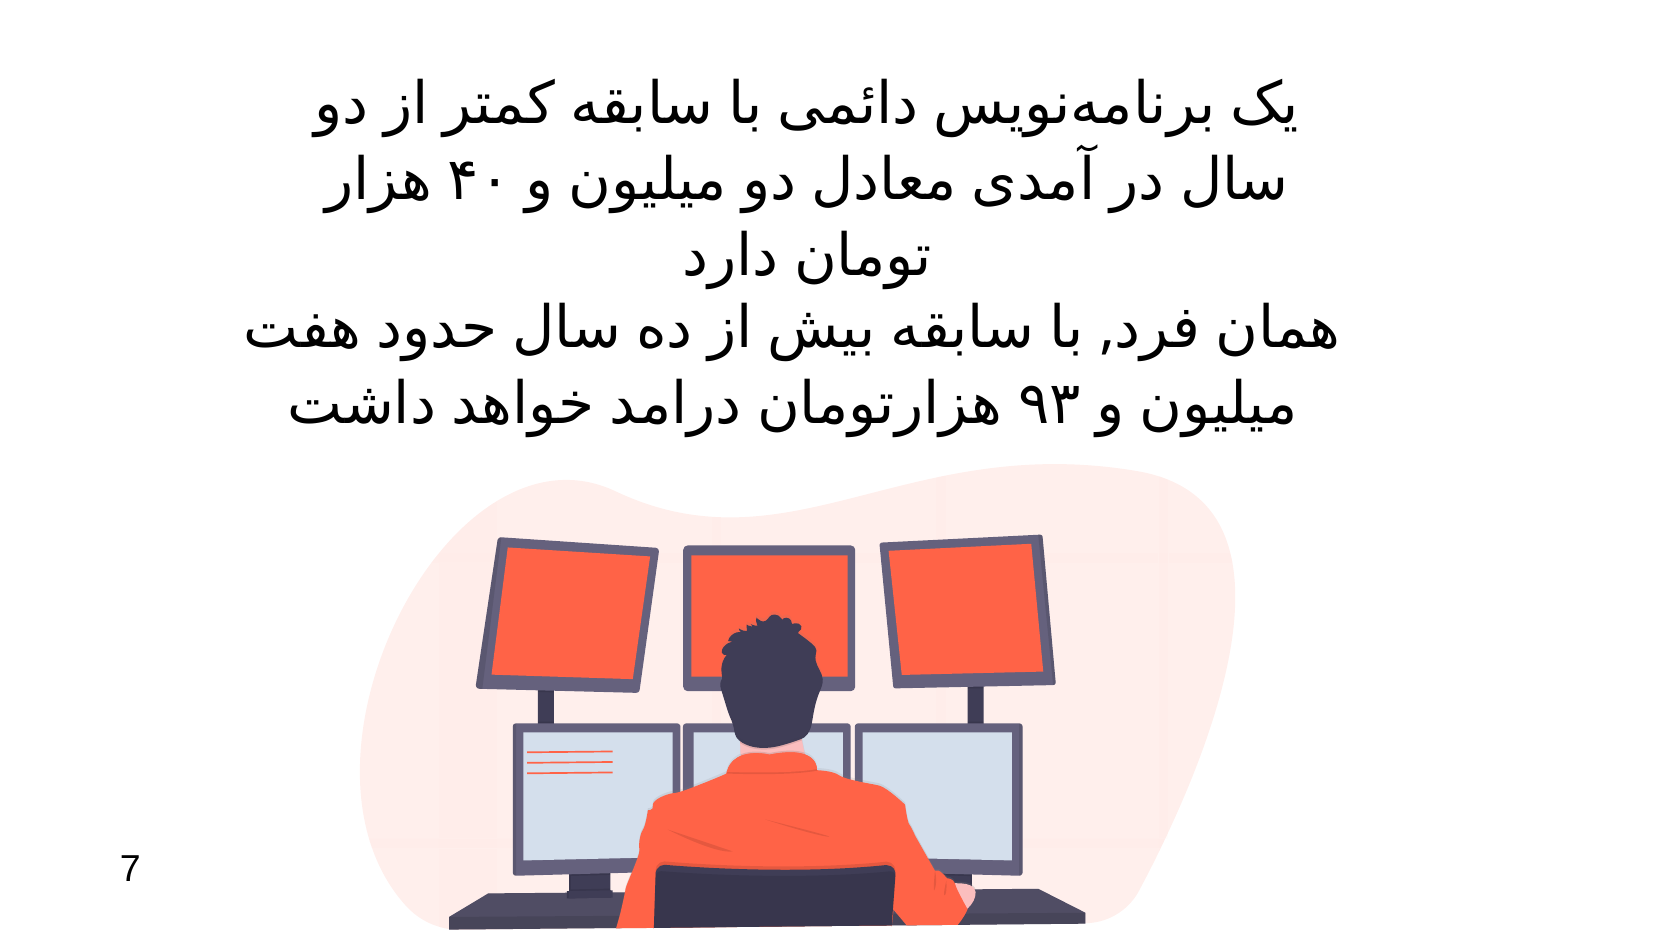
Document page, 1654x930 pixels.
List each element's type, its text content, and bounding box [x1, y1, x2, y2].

text_box همان فرد, با سابقه بیش از ده سال حدود هفت میلیون و ۹۳ هزارتومان درامد خواهد داشت [229, 288, 1447, 420]
text_box یک برنامه‌نویس دائمی با سابقه کمتر از دو سال در آمدی معادل دو میلیون و ۴۰ هزار تومان دارد [299, 63, 1335, 240]
picture [359, 464, 1236, 930]
text_box 7 [105, 840, 156, 897]
